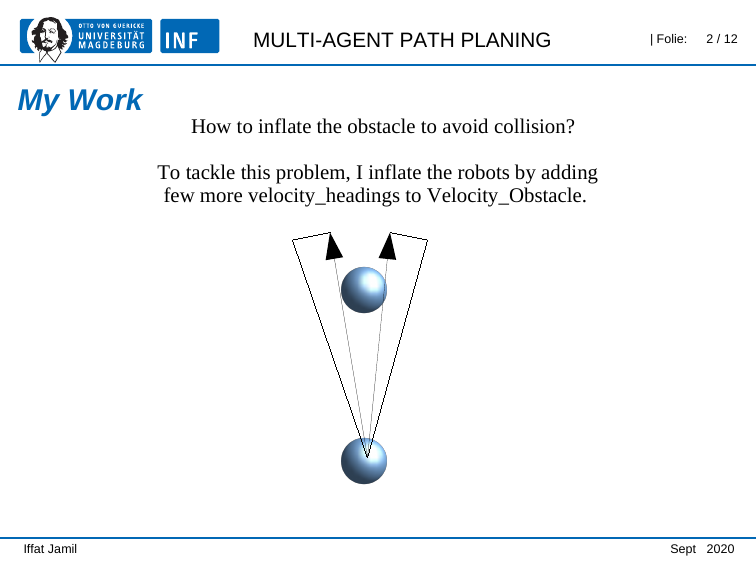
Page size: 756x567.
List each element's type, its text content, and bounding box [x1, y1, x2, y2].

text_box 2020 [706, 542, 735, 557]
text_box | Folie: [650, 32, 688, 47]
text_box Iffat Jamil [20, 542, 86, 557]
text_box [160, 18, 220, 54]
text_box My Work [17, 83, 193, 117]
text_box MULTI-AGENT PATH PLANING [253, 29, 552, 53]
text_box [31, 17, 69, 63]
text_box [19, 18, 35, 54]
text_box 2 / 12 [706, 32, 738, 47]
text_box How to inflate the obstacle to avoid collision? To tackle this problem, I inflate the robots by adding few more velocity_headings to Velocity_Obstacle. [0, 539, 756, 567]
text_box Sept [649, 542, 697, 557]
text_box How to inflate the obstacle to avoid collision? To tackle this problem, I inflate the robots by adding few more velocity_headings to Velocity_Obstacle. [0, 0, 756, 64]
text_box [64, 18, 153, 54]
text_box How to inflate the obstacle to avoid collision? To tackle this problem, I inflate the robots by adding few more velocity_headings to Velocity_Obstacle. [0, 66, 756, 537]
